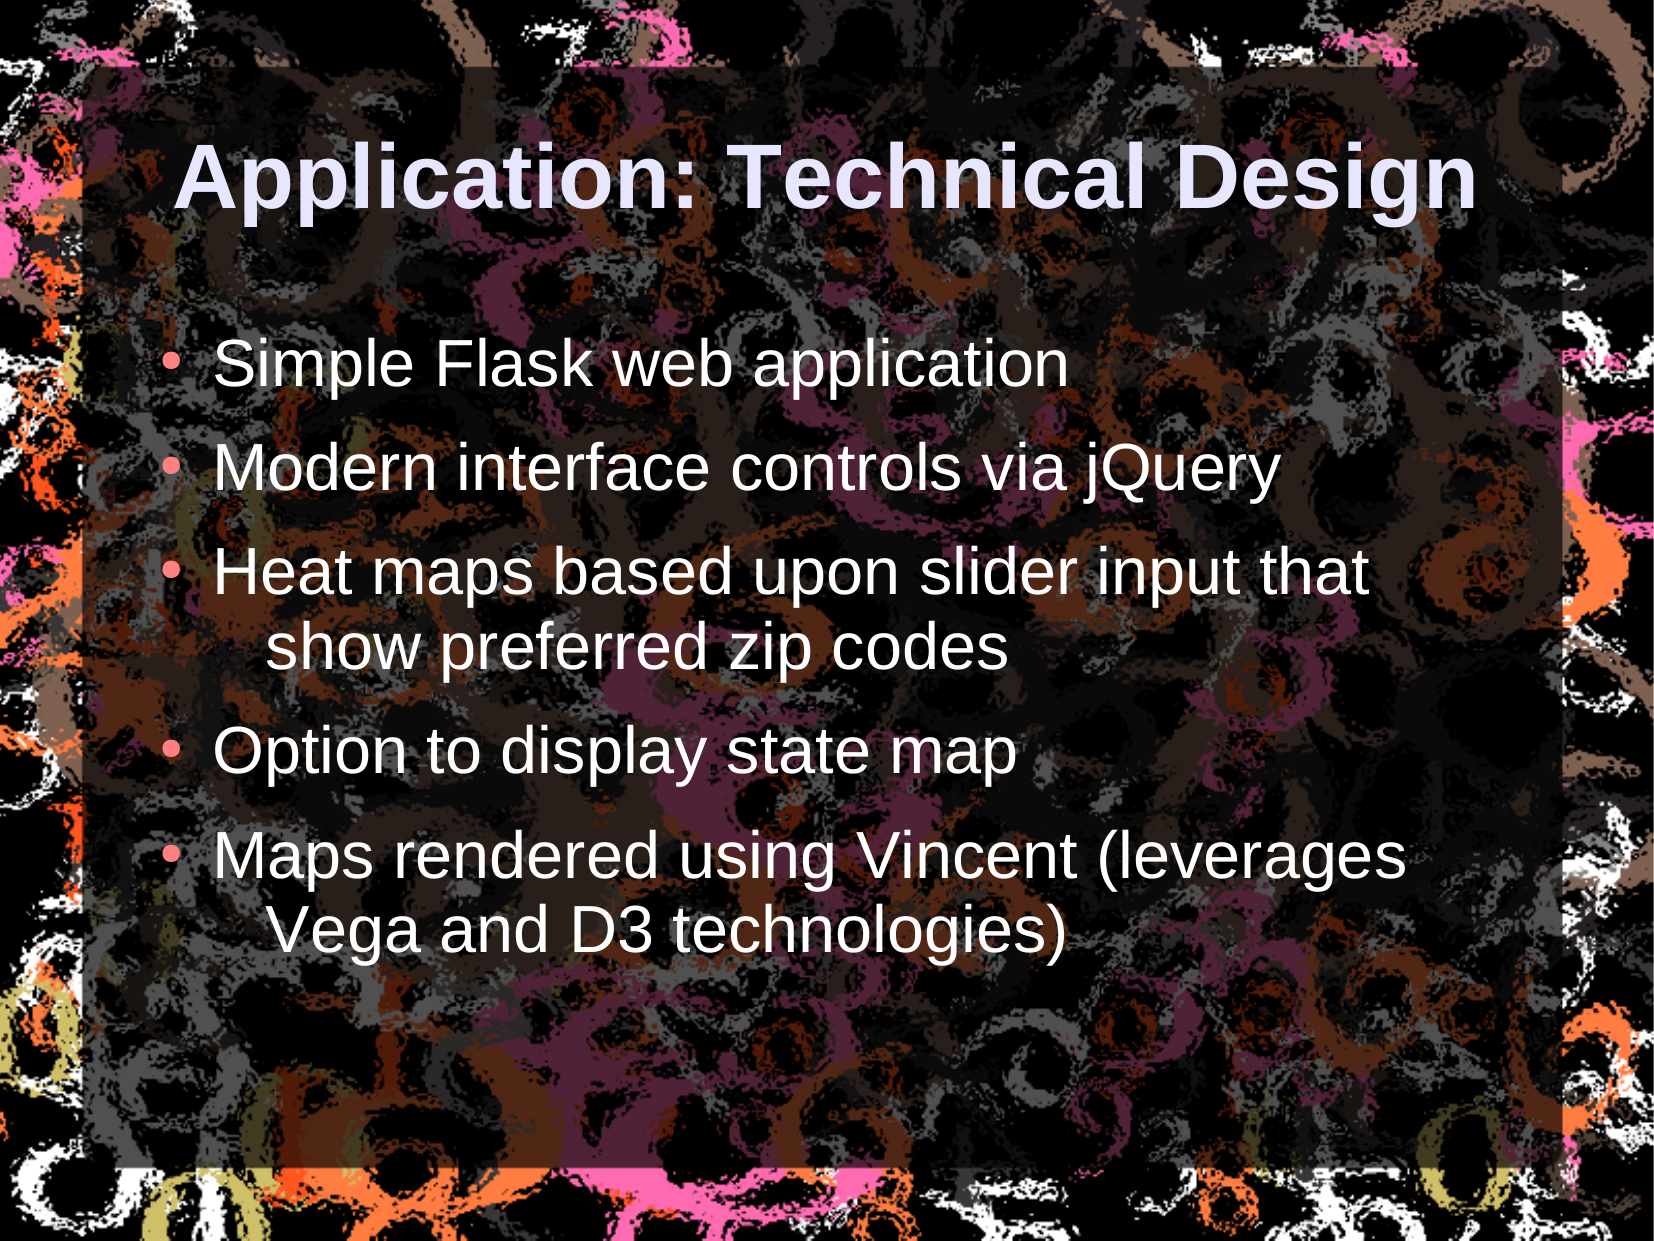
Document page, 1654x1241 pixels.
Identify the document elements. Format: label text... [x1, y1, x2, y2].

picture [0, 0, 1654, 1241]
list Simple Flask web application Modern interface controls via jQuery Heat maps based upon slider input that show preferred zip codes Option to display state map Maps rendered using Vincent (leverages Vega and D3 technologies) [124, 325, 1518, 1001]
title Application: Technical Design [82, 80, 1571, 273]
